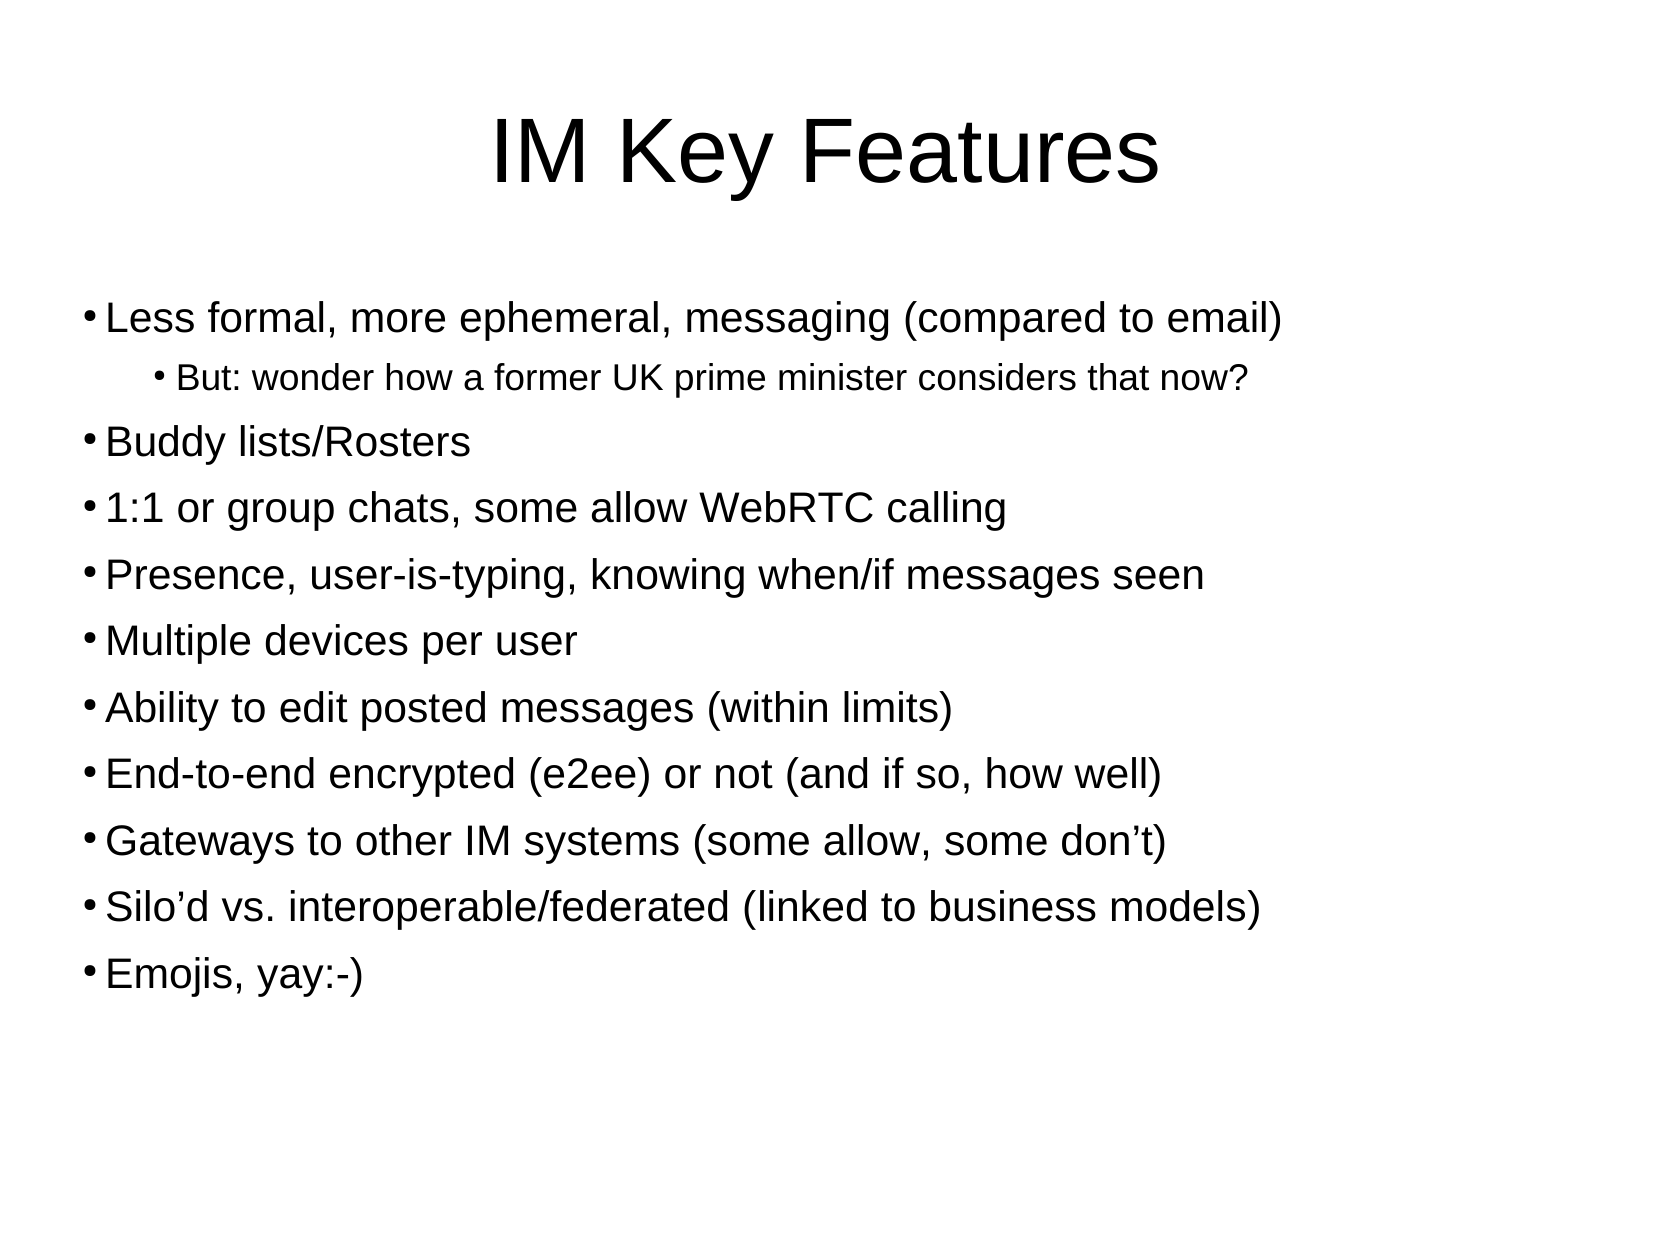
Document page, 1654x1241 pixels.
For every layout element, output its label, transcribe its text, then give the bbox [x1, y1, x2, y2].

list Less formal, more ephemeral, messaging (compared to email) But: wonder how a former UK prime minister considers that now? Buddy lists/Rosters 1:1 or group chats, some allow WebRTC calling Presence, user-is-typing, knowing when/if messages seen Multiple devices per user Ability to edit posted messages (within limits) End-to-end encrypted (e2ee) or not (and if so, how well) Gateways to other IM systems (some allow, some don’t) Silo’d vs. interoperable/federated (linked to business models) Emojis, yay:-) [82, 290, 1569, 1008]
title IM Key Features [82, 49, 1569, 255]
